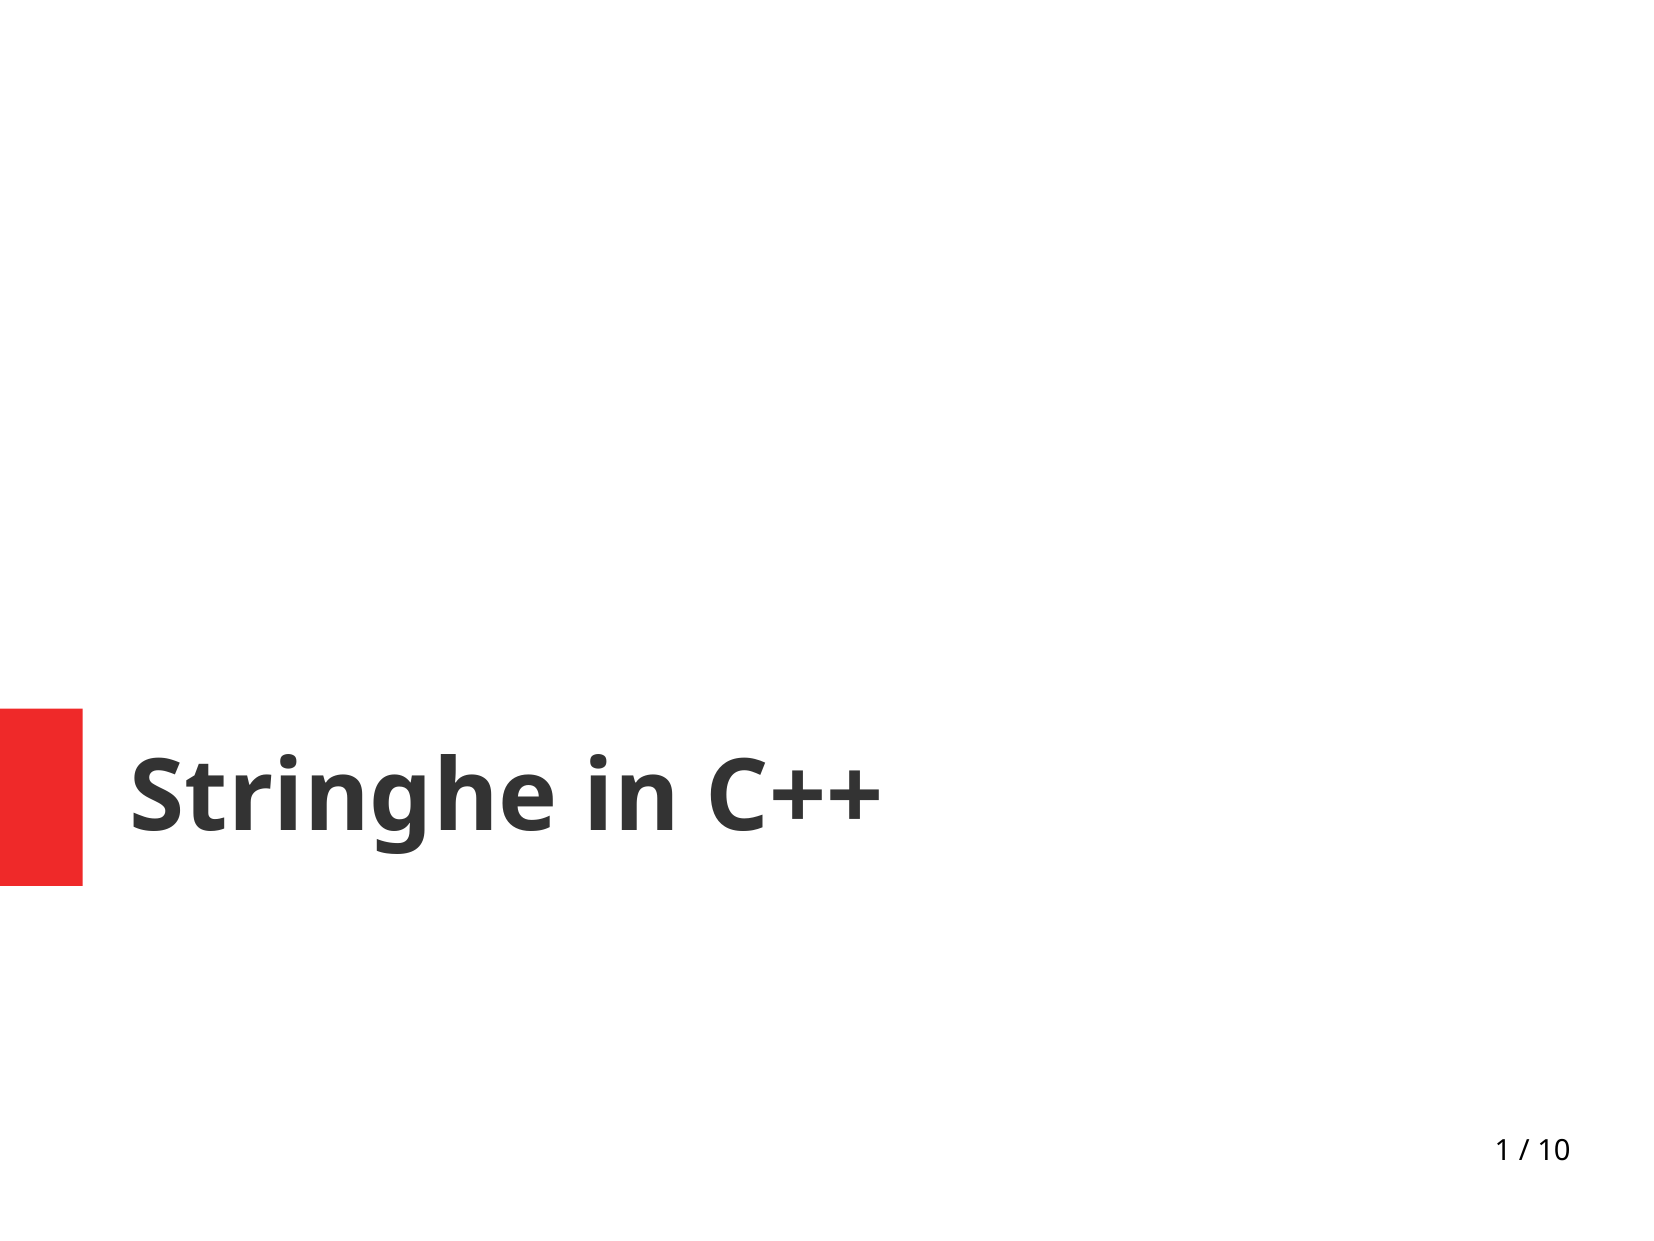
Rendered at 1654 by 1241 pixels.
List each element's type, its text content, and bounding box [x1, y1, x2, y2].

title Stringhe in C++ [129, 655, 1536, 928]
